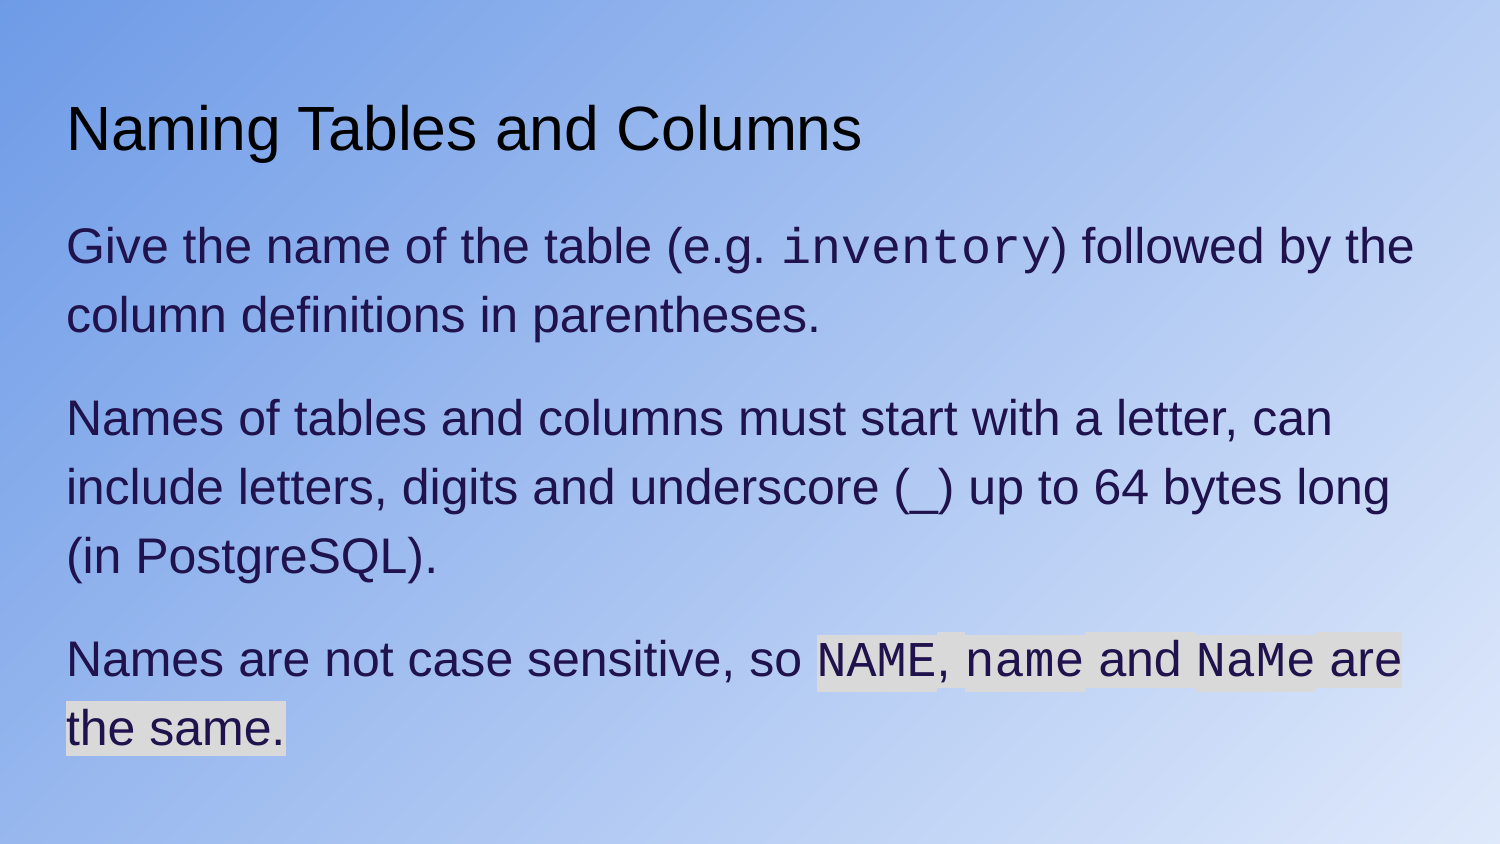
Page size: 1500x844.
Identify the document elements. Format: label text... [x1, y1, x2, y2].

title Naming Tables and Columns [51, 72, 1449, 167]
list Give the name of the table (e.g. inventory) followed by the column definitions in parentheses. Names of tables and columns must start with a letter, can include letters, digits and underscore (_) up to 64 bytes long (in PostgreSQL). Names are not case sensitive, so NAME, name and NaMe are the same. [51, 189, 1449, 750]
